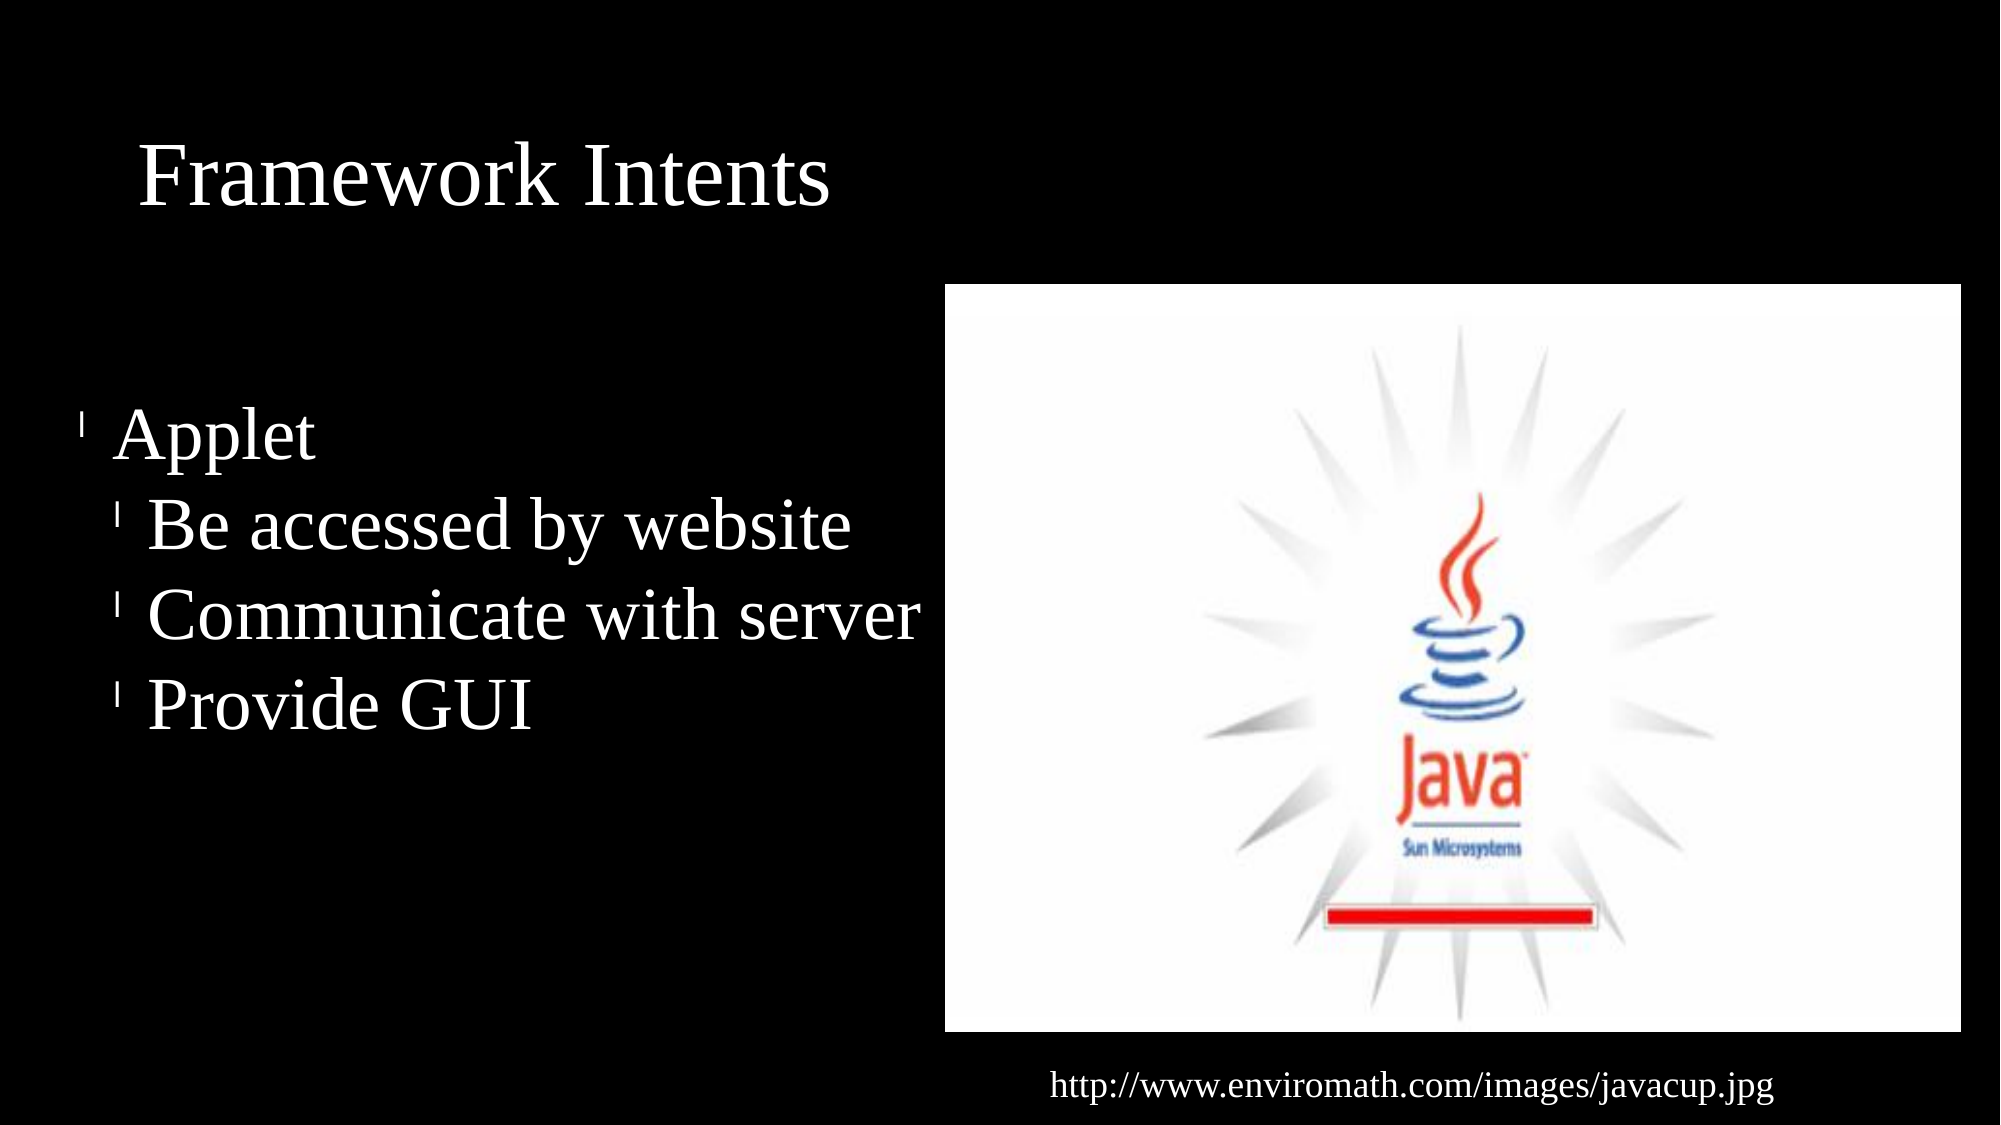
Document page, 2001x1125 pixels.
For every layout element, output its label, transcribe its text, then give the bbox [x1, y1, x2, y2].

picture [945, 284, 1961, 1032]
text_box http://www.enviromath.com/images/javacup.jpg [1035, 1053, 1845, 1110]
text_box Framework Intents [137, 59, 1863, 278]
text_box Applet Be accessed by website Communicate with server Provide GUI [62, 377, 945, 724]
